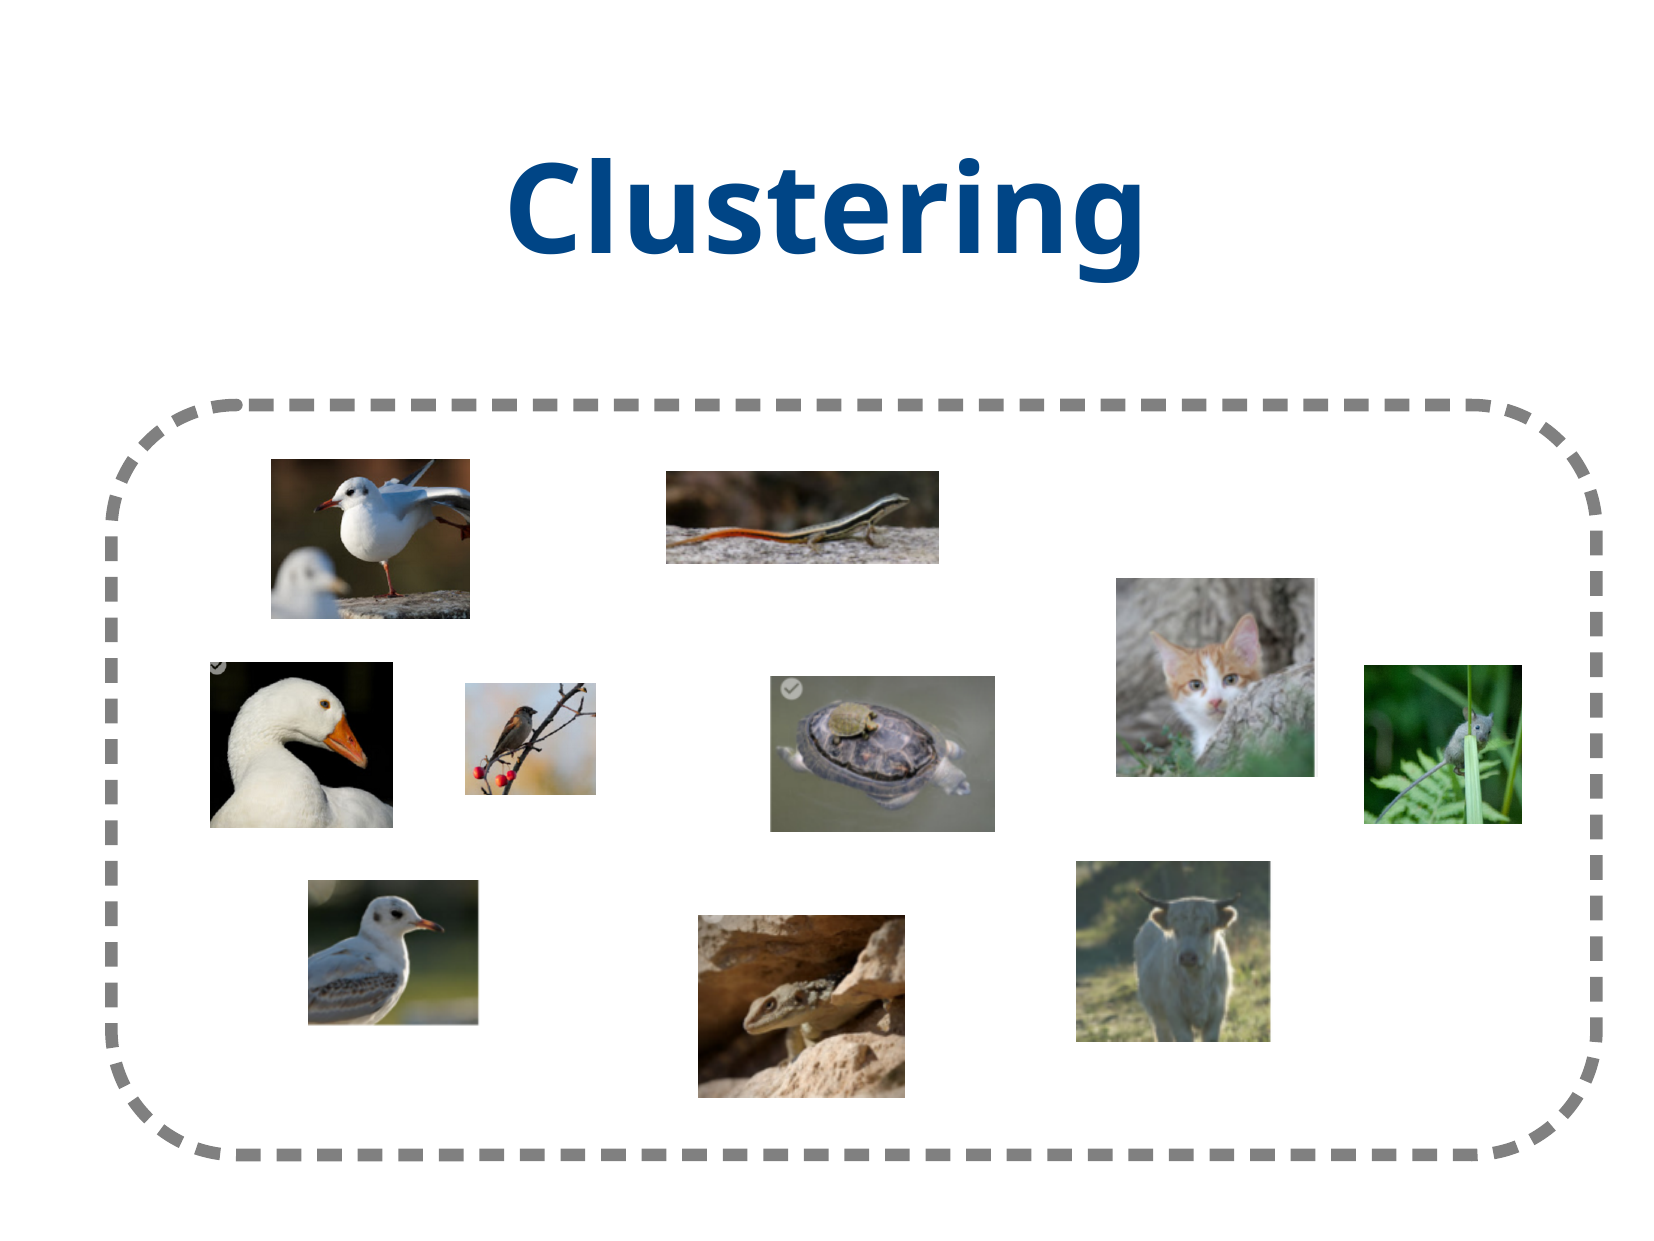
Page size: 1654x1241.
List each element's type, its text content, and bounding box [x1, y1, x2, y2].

picture [210, 662, 393, 828]
picture [308, 880, 481, 1026]
picture [271, 459, 470, 619]
picture [465, 683, 596, 796]
picture [1116, 578, 1318, 777]
title Clustering [82, 49, 1571, 360]
picture [1076, 861, 1284, 1042]
picture [666, 471, 939, 564]
picture [770, 676, 995, 832]
picture [698, 915, 905, 1098]
picture [1364, 665, 1522, 824]
text_box [111, 405, 1597, 1156]
